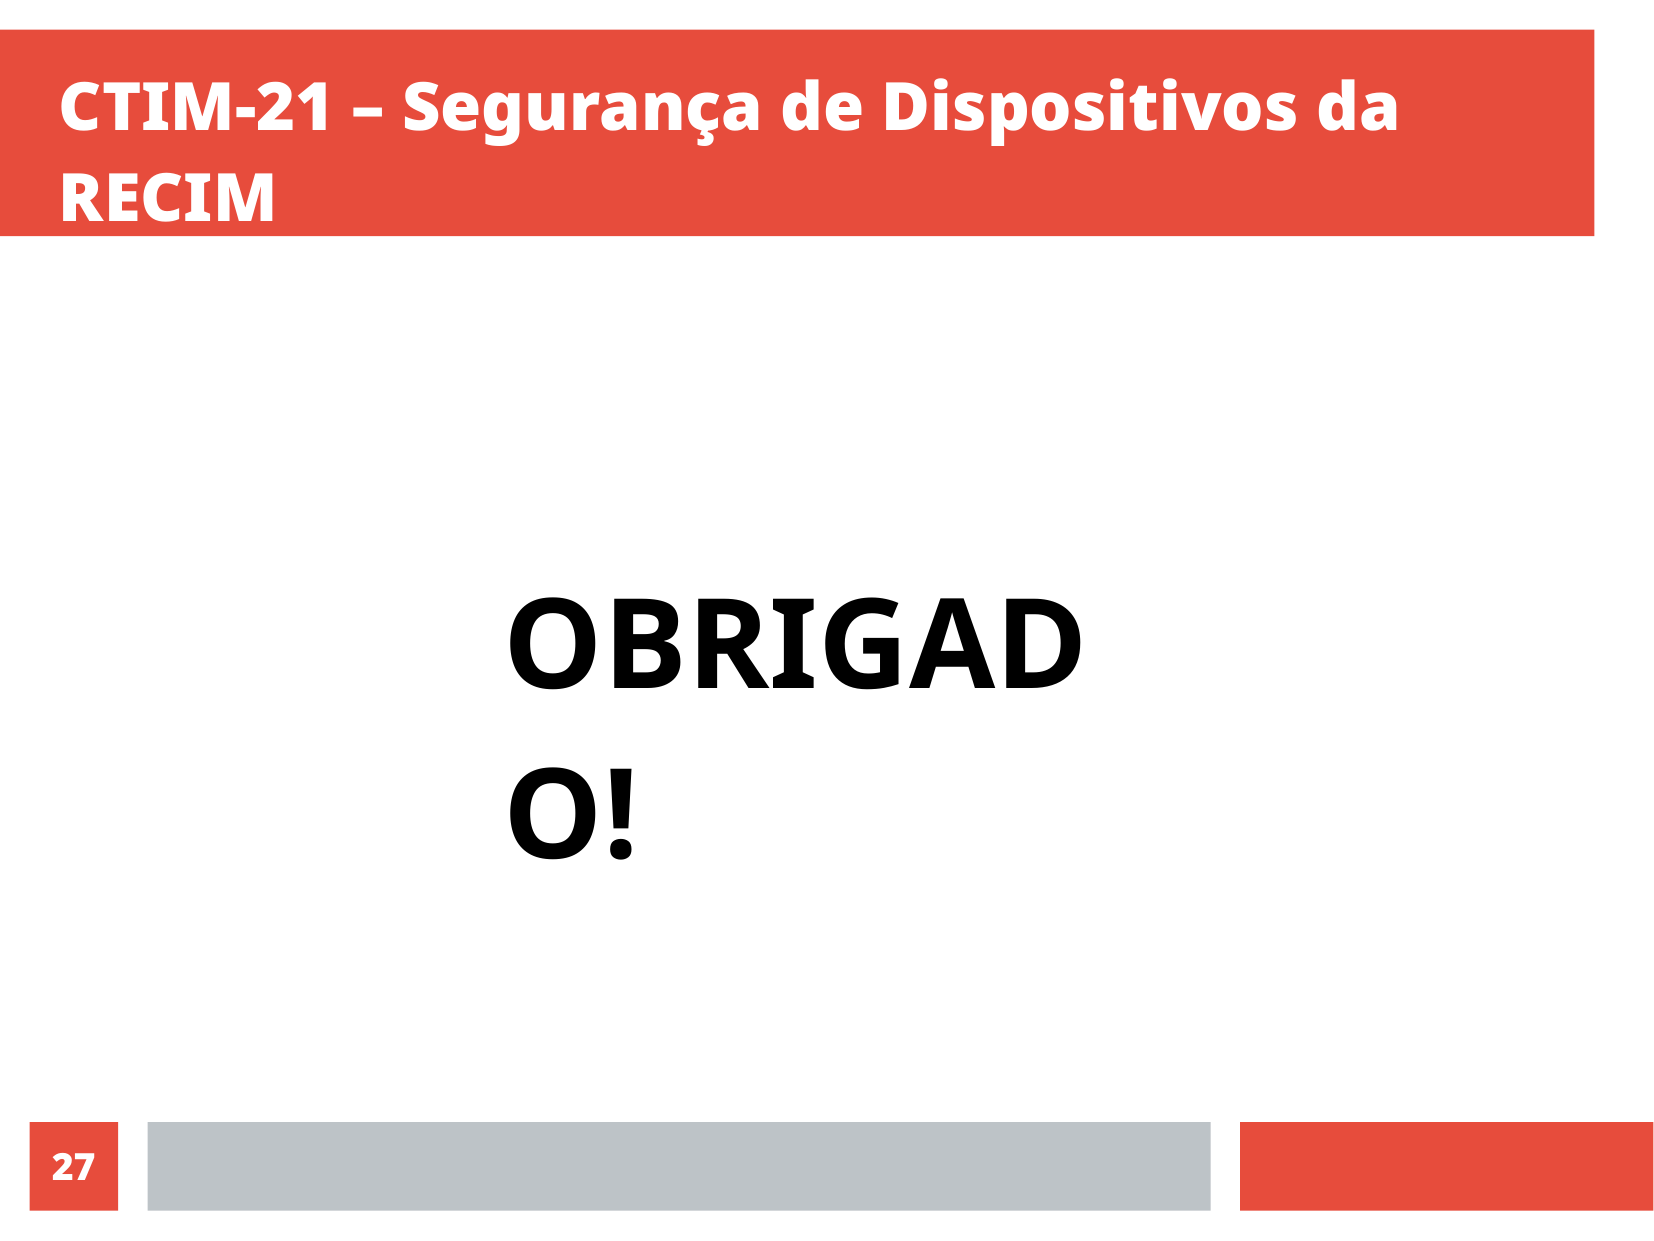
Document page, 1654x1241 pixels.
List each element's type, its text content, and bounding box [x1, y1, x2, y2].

title CTIM-21 – Segurança de Dispositivos da RECIM [59, 59, 1595, 207]
text_box OBRIGADO! [489, 546, 1158, 720]
